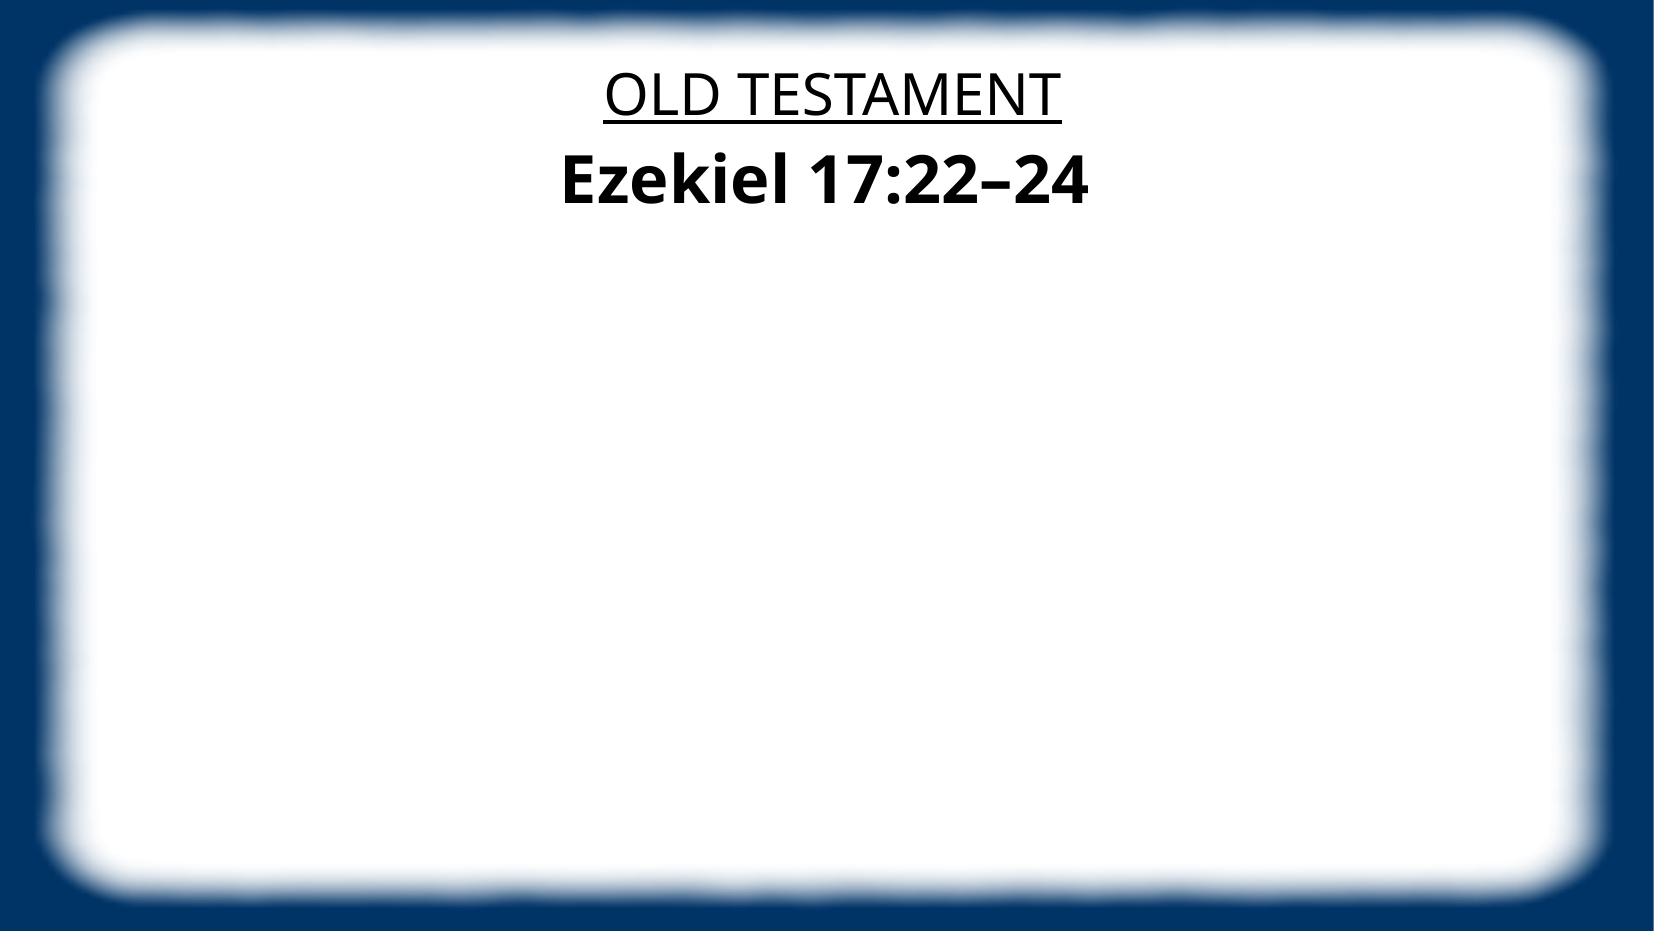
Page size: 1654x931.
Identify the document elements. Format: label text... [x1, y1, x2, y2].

text_box OLD TESTAMENT Ezekiel 17:22–24 [90, 45, 1576, 227]
picture [0, 0, 1654, 931]
